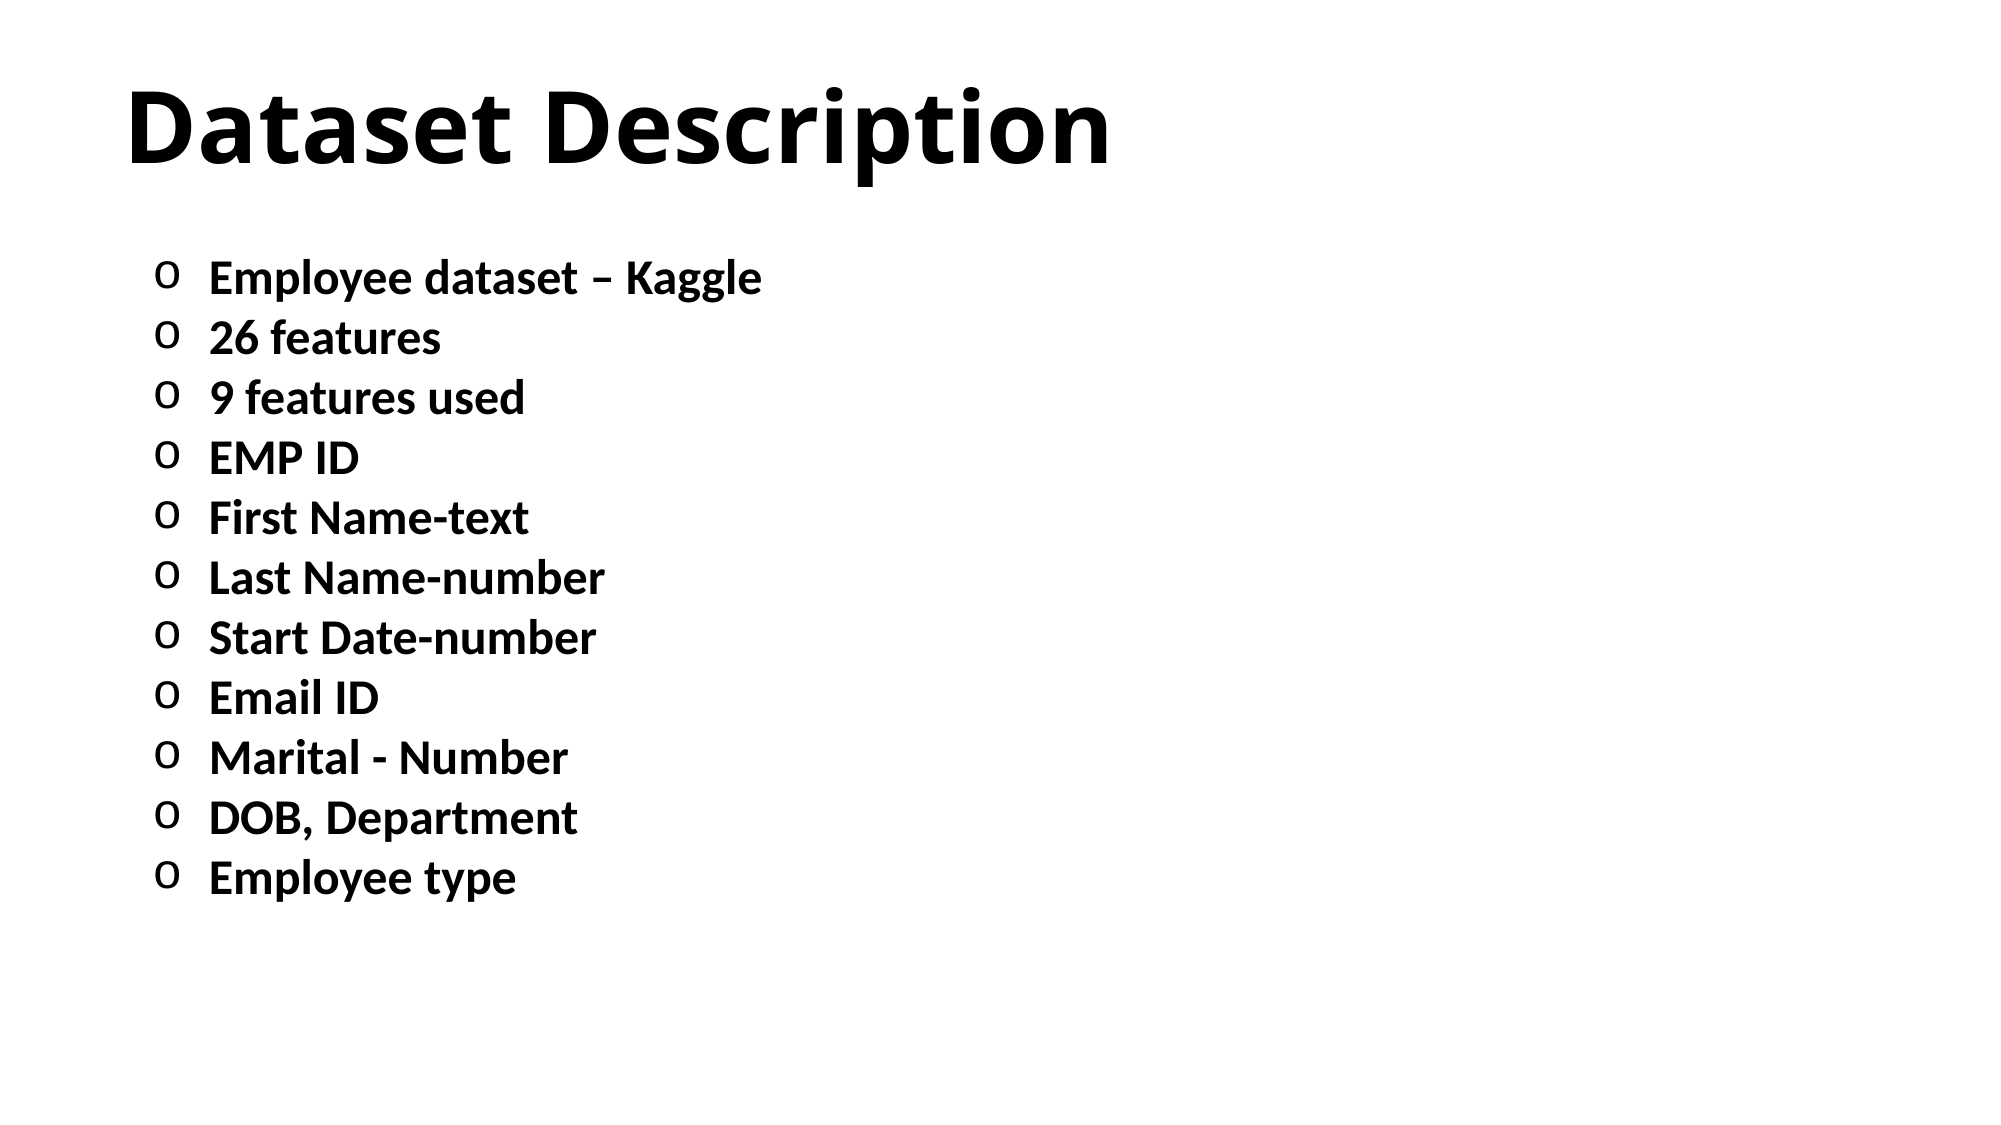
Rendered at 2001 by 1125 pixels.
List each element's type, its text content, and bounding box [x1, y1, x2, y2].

text_box Employee dataset – Kaggle 26 features 9 features used EMP ID First Name-text Last Name-number Start Date-number Email ID Marital - Number DOB, Department Employee type [137, 237, 1351, 980]
title Dataset Description [123, 63, 1877, 188]
